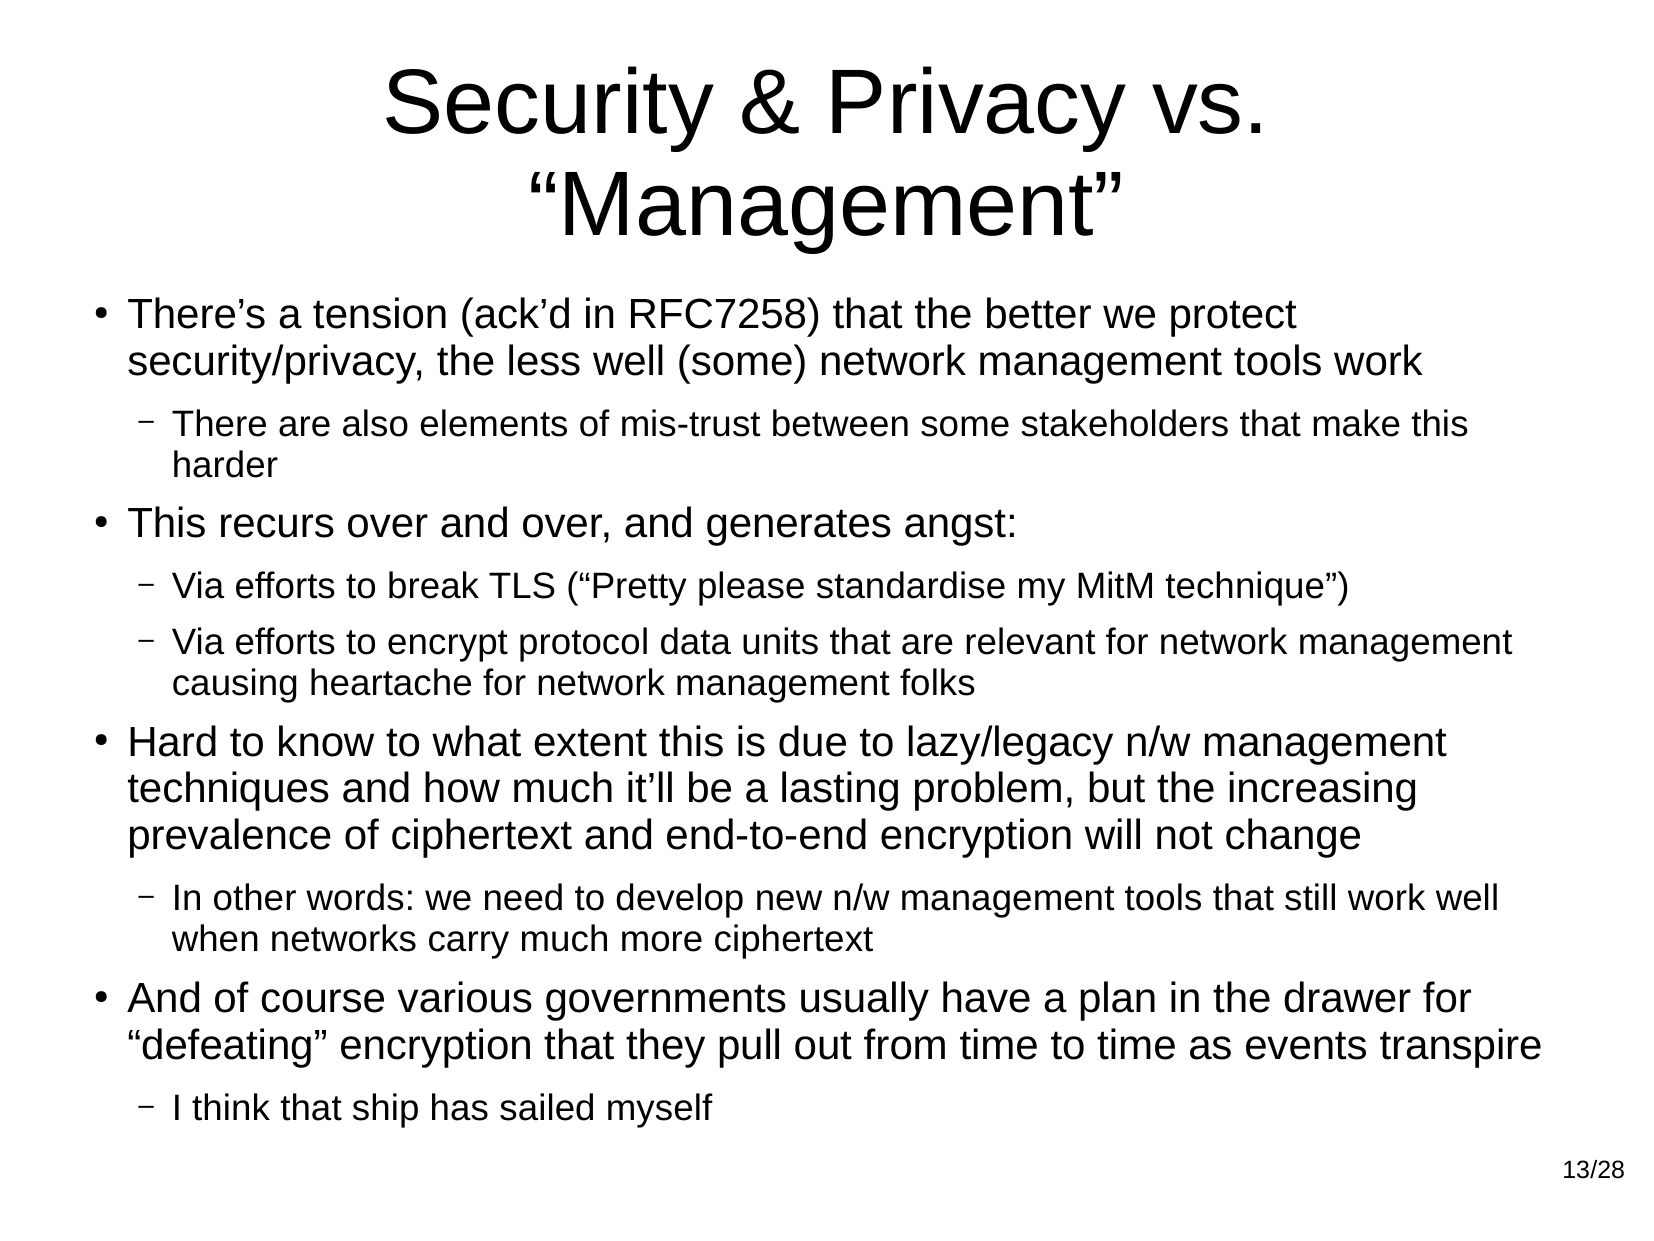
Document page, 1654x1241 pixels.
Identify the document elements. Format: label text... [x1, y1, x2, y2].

title Security & Privacy vs. “Management” [82, 49, 1571, 257]
list There’s a tension (ack’d in RFC7258) that the better we protect security/privacy, the less well (some) network management tools work There are also elements of mis-trust between some stakeholders that make this harder This recurs over and over, and generates angst: Via efforts to break TLS (“Pretty please standardise my MitM technique”) Via efforts to encrypt protocol data units that are relevant for network management causing heartache for network management folks Hard to know to what extent this is due to lazy/legacy n/w management techniques and how much it’ll be a lasting problem, but the increasing prevalence of ciphertext and end-to-end encryption will not change In other words: we need to develop new n/w management tools that still work well when networks carry much more ciphertext And of course various governments usually have a plan in the drawer for “defeating” encryption that they pull out from time to time as events transpire I think that ship has sailed myself [82, 290, 1571, 1171]
